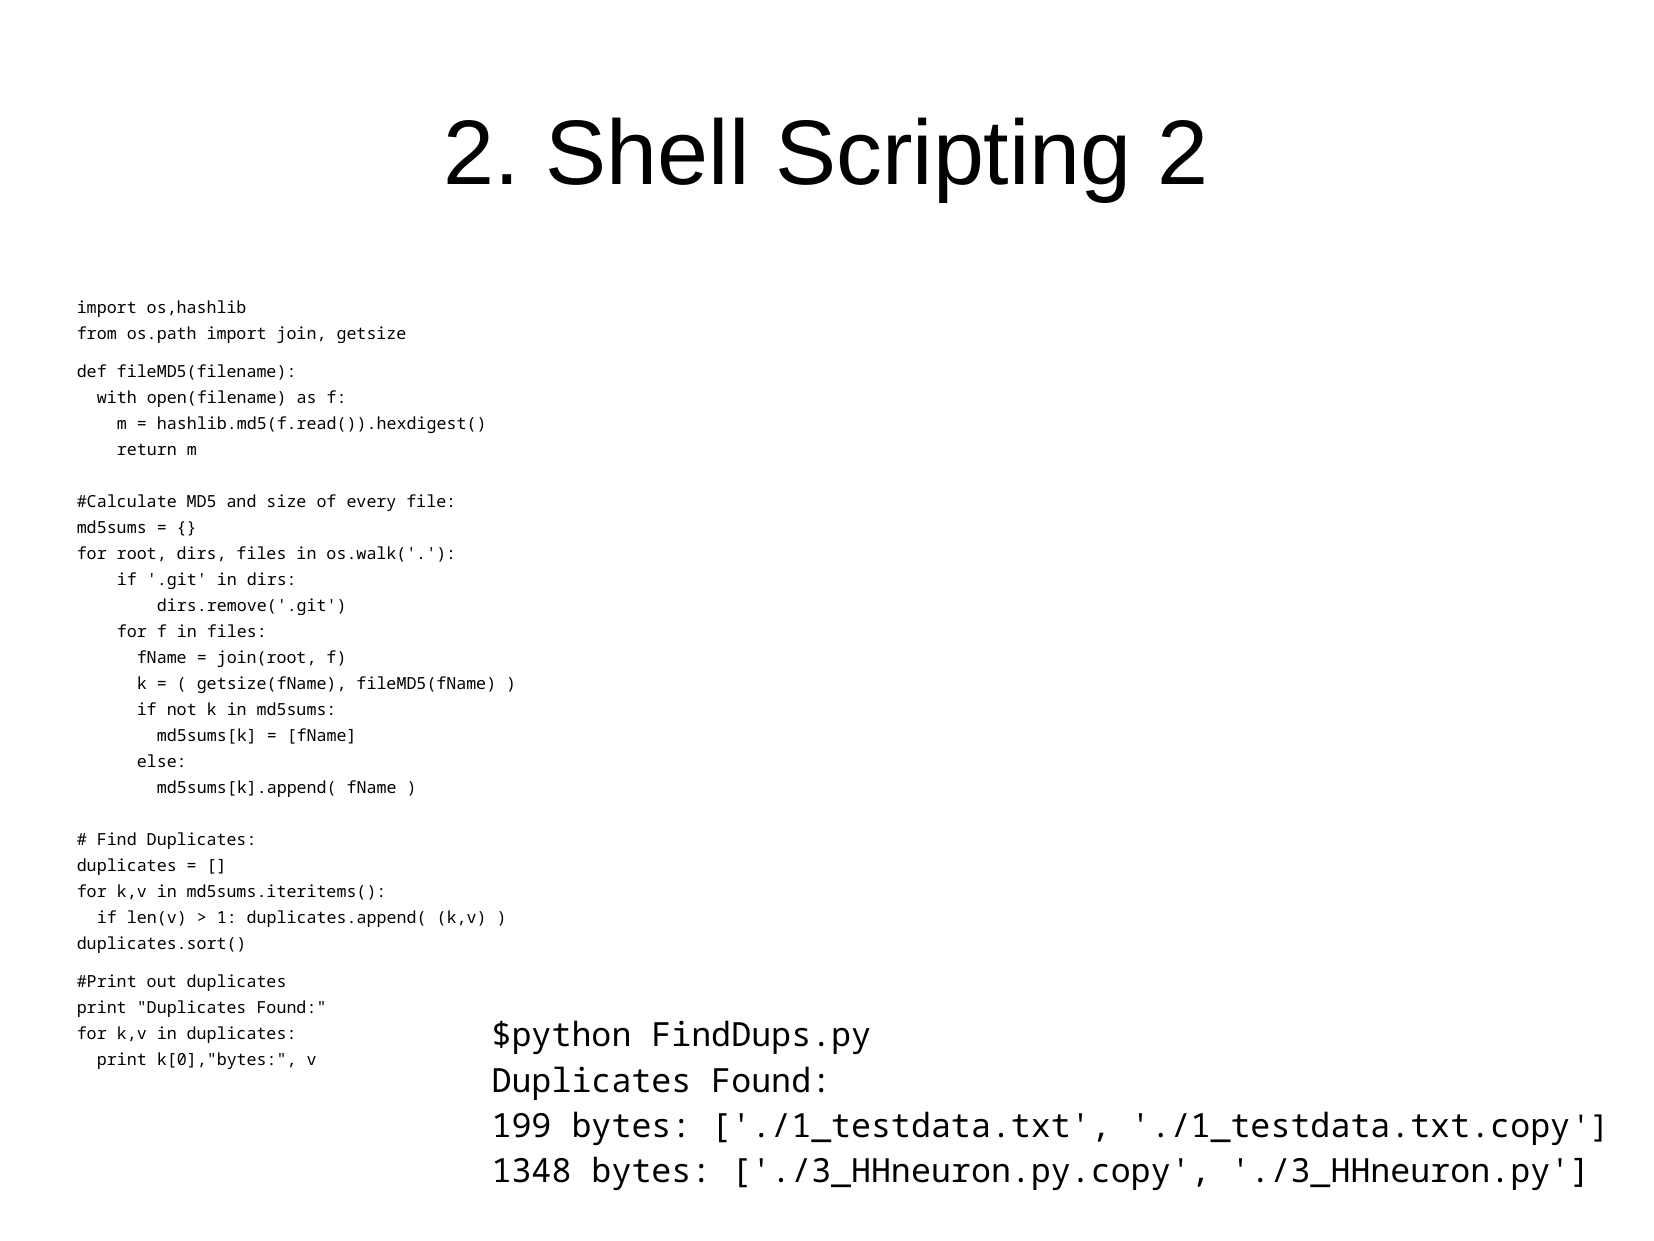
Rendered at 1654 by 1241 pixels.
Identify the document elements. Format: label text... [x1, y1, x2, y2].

title 2. Shell Scripting 2 [82, 56, 1571, 250]
list import os,hashlib from os.path import join, getsize def fileMD5(filename): with open(filename) as f: m = hashlib.md5(f.read()).hexdigest() return m #Calculate MD5 and size of every file: md5sums = {} for root, dirs, files in os.walk('.'): if '.git' in dirs: dirs.remove('.git') for f in files: fName = join(root, f) k = ( getsize(fName), fileMD5(fName) ) if not k in md5sums: md5sums[k] = [fName] else: md5sums[k].append( fName ) # Find Duplicates: duplicates = [] for k,v in md5sums.iteritems(): if len(v) > 1: duplicates.append( (k,v) ) duplicates.sort() #Print out duplicates print "Duplicates Found:" for k,v in duplicates: print k[0],"bytes:", v [76, 295, 1565, 1114]
text_box $python FindDups.py Duplicates Found: 199 bytes: ['./1_testdata.txt', './1_testdata.txt.copy'] 1348 bytes: ['./3_HHneuron.py.copy', './3_HHneuron.py'] [476, 1003, 1625, 1218]
